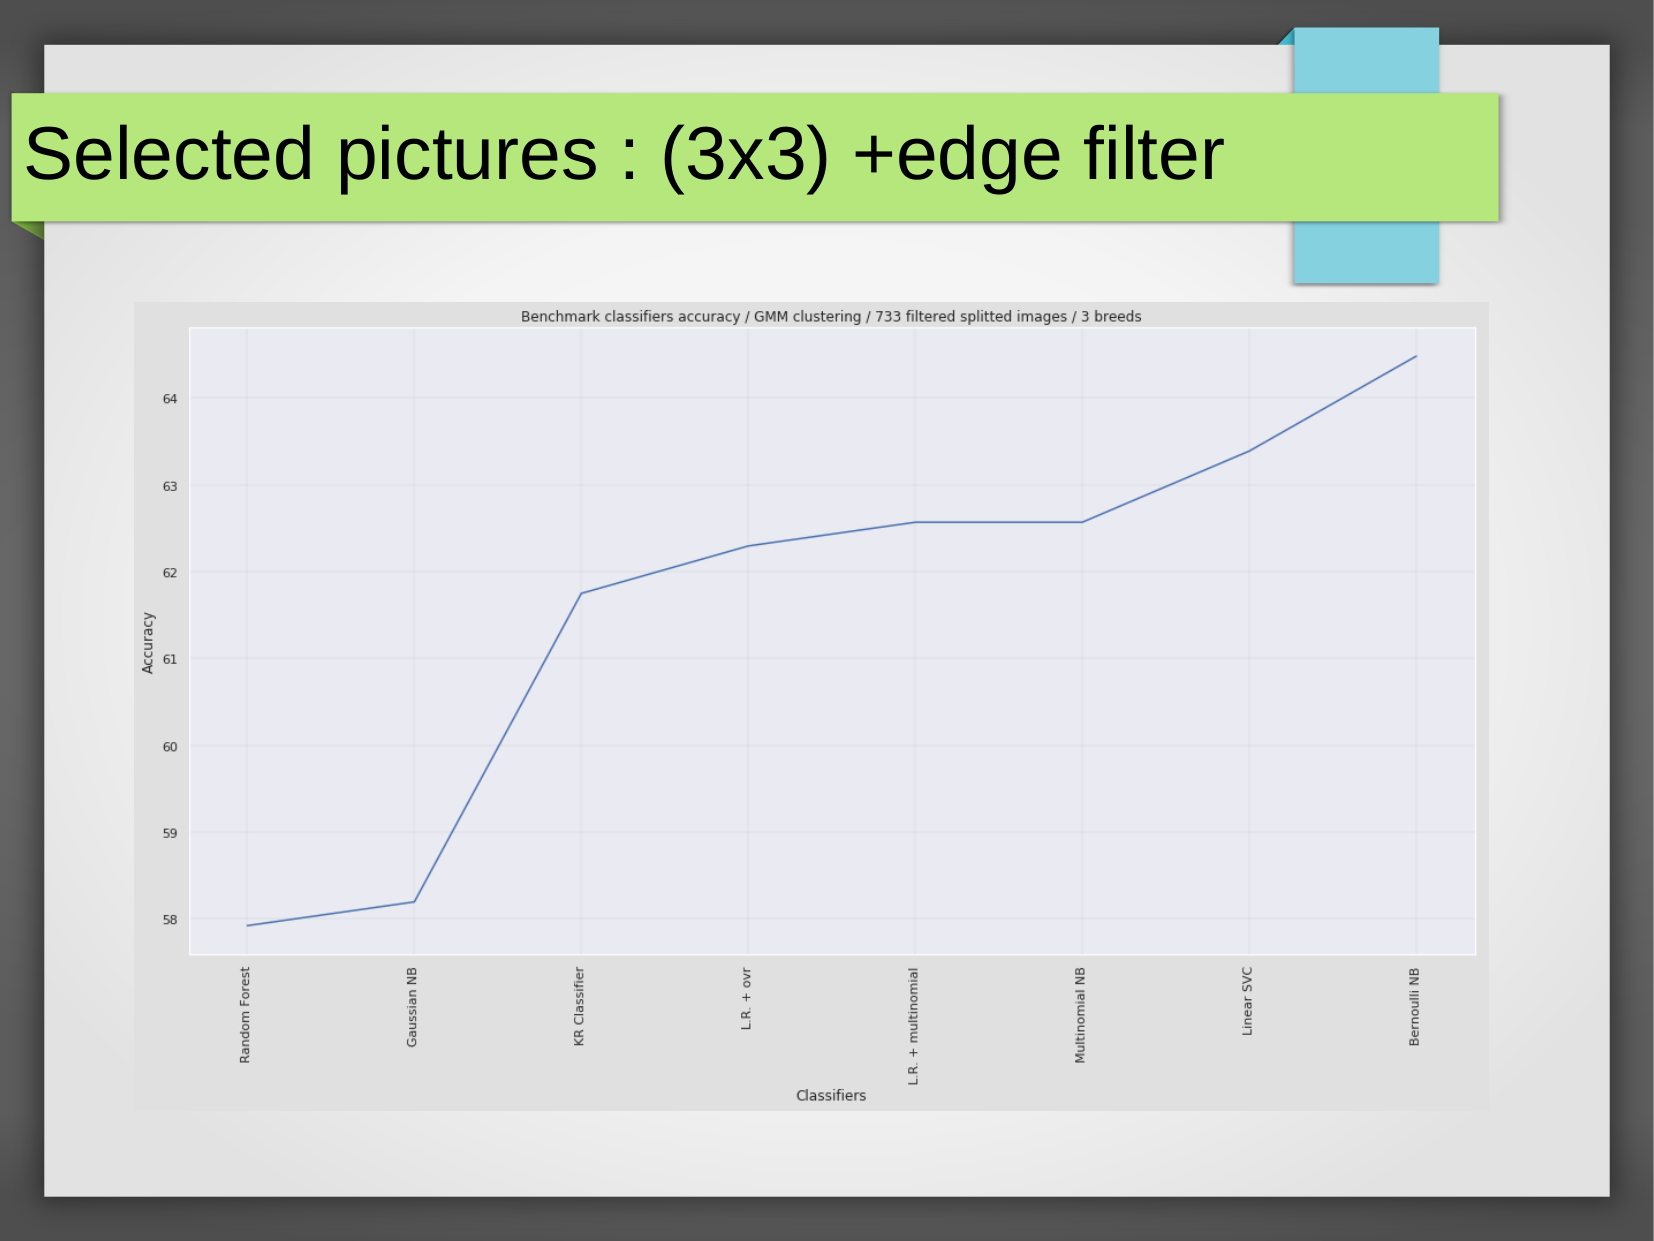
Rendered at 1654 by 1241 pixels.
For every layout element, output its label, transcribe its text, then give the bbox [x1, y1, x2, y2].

picture [0, 0, 1654, 1241]
title Selected pictures : (3x3) +edge filter [23, 94, 1465, 213]
